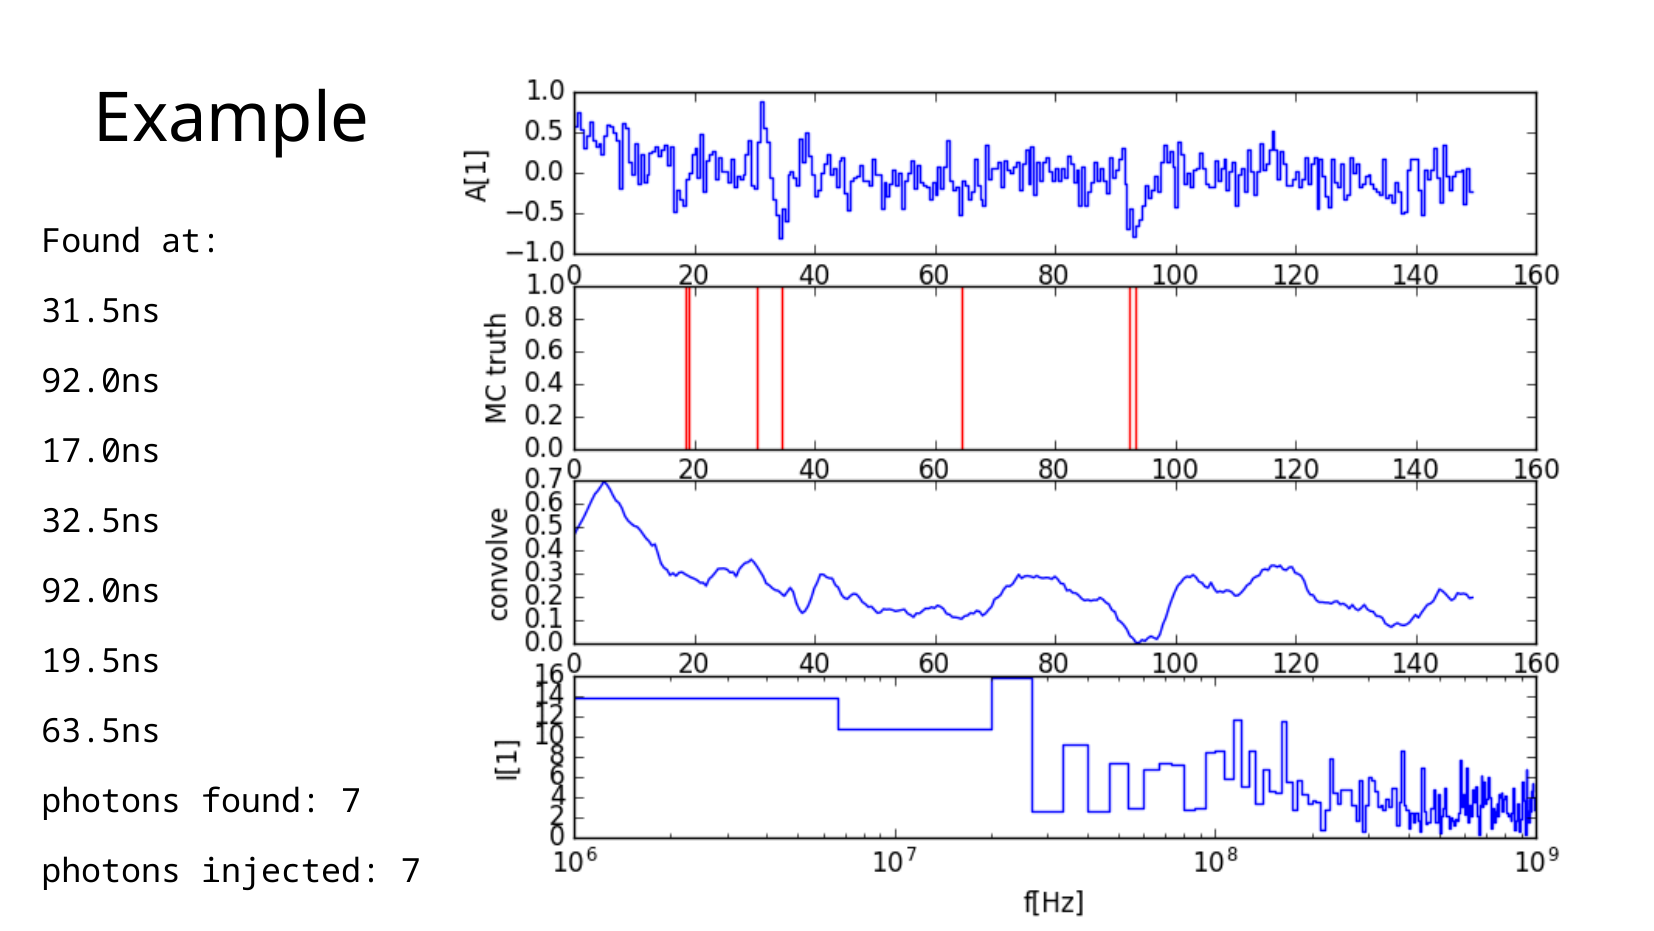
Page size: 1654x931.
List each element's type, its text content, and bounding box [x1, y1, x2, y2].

text_box Found at: 31.5ns 92.0ns 17.0ns 32.5ns 92.0ns 19.5ns 63.5ns photons found: 7 photons injected: 7 [26, 209, 446, 902]
title Example [82, 37, 381, 193]
picture [419, 0, 1654, 931]
